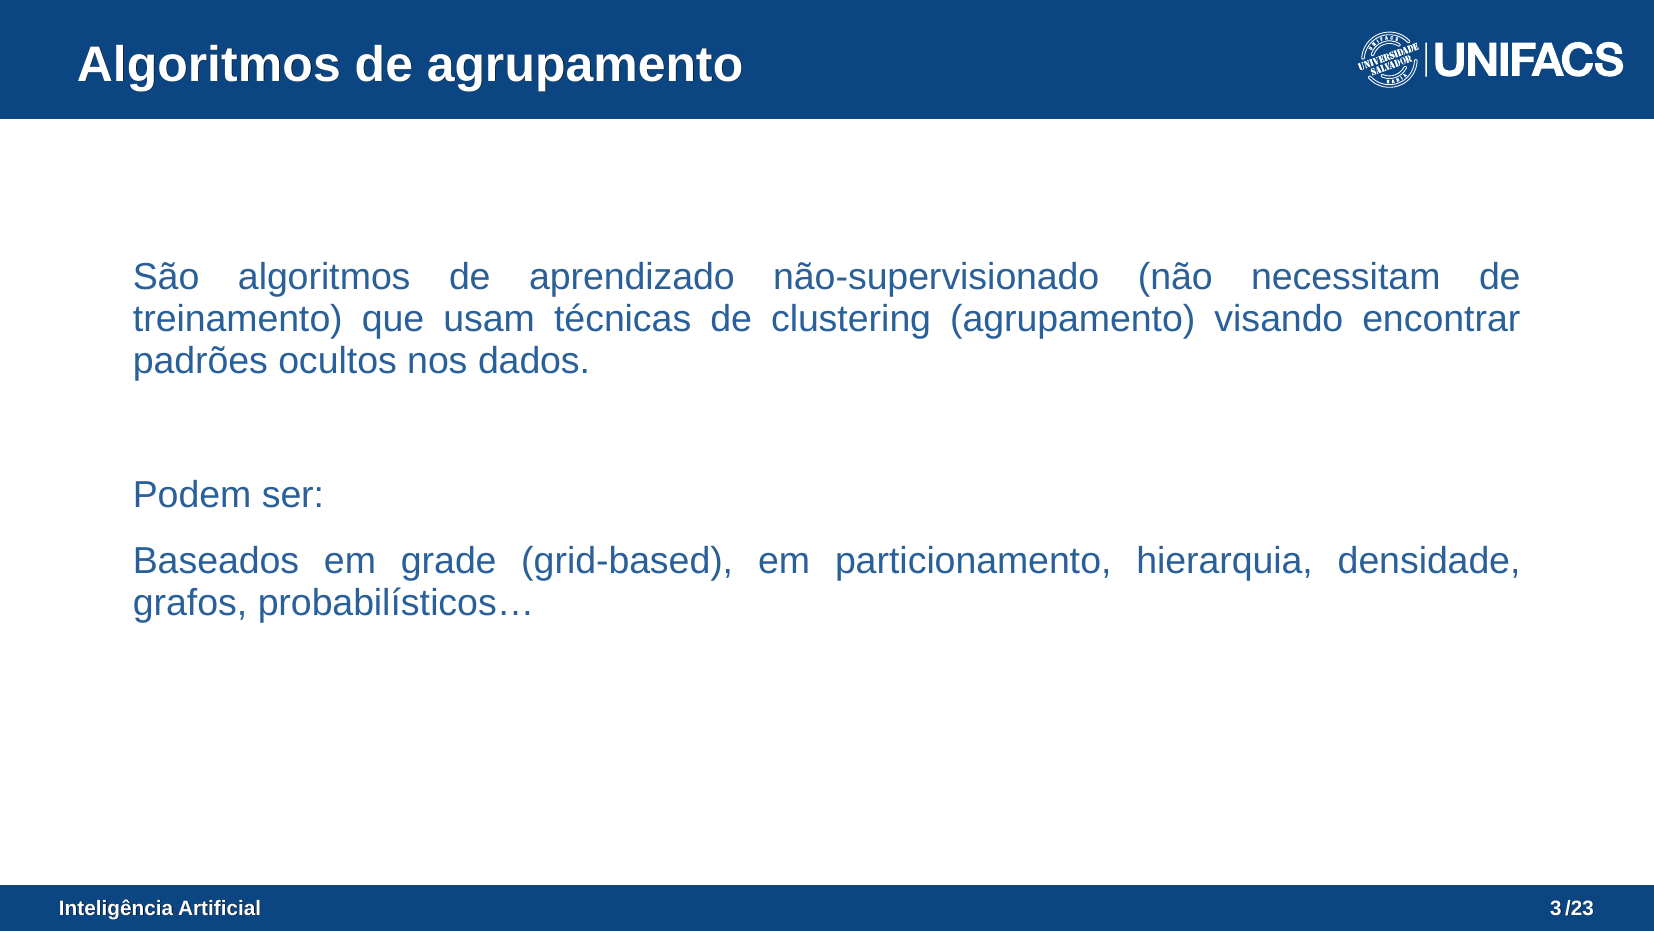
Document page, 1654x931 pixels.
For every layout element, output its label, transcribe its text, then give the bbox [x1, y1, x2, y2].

text_box São algoritmos de aprendizado não-supervisionado (não necessitam de treinamento) que usam técnicas de clustering (agrupamento) visando encontrar padrões ocultos nos dados. Podem ser: Baseados em grade (grid-based), em particionamento, hierarquia, densidade, grafos, probabilísticos… [118, 248, 1536, 662]
text_box Algoritmos de agrupamento [76, 7, 1241, 120]
